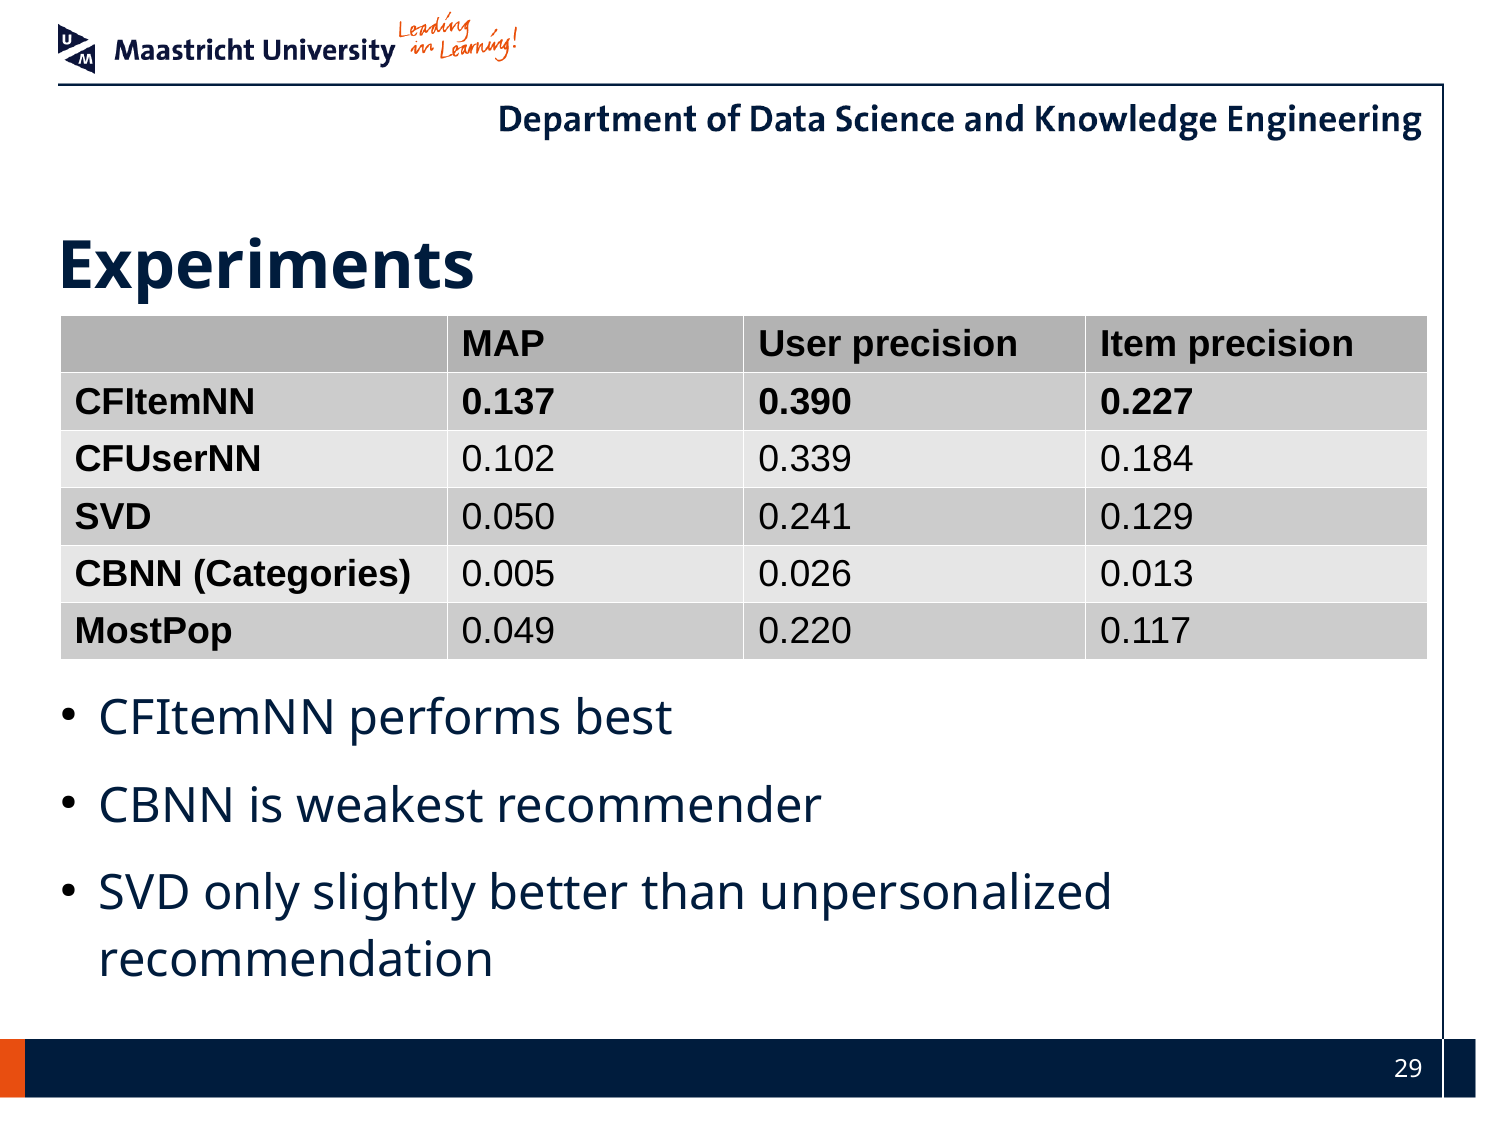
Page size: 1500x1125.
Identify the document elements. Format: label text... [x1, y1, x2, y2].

table_cell CFItemNN [61, 373, 447, 430]
table_cell 0.390 [744, 373, 1085, 430]
table_cell 0.227 [1086, 373, 1427, 430]
table_cell 0.050 [448, 488, 743, 545]
title Experiments [57, 200, 1425, 325]
table_header MAP [448, 316, 743, 372]
table_cell 0.339 [744, 431, 1085, 487]
table_header Item precision [1086, 316, 1427, 372]
table_cell 0.102 [448, 431, 743, 487]
table_cell 0.137 [448, 373, 743, 430]
table_cell 0.049 [448, 603, 743, 659]
table_cell CFUserNN [61, 431, 447, 487]
table_cell 0.184 [1086, 431, 1427, 487]
table_header User precision [744, 316, 1085, 372]
table_cell 0.026 [744, 546, 1085, 602]
table_cell 0.241 [744, 488, 1085, 545]
table_cell MostPop [61, 603, 447, 659]
table_header [61, 316, 447, 372]
table_cell CBNN (Categories) [61, 546, 447, 602]
picture [0, 0, 1500, 1125]
table_cell 0.220 [744, 603, 1085, 659]
table_cell 0.129 [1086, 488, 1427, 545]
table_cell 0.013 [1086, 546, 1427, 602]
table_cell SVD [61, 488, 447, 545]
table_cell 0.005 [448, 546, 743, 602]
list CFItemNN performs best CBNN is weakest recommender SVD only slightly better than unpersonalized recommendation [47, 682, 1390, 993]
table_cell 0.117 [1086, 603, 1427, 659]
